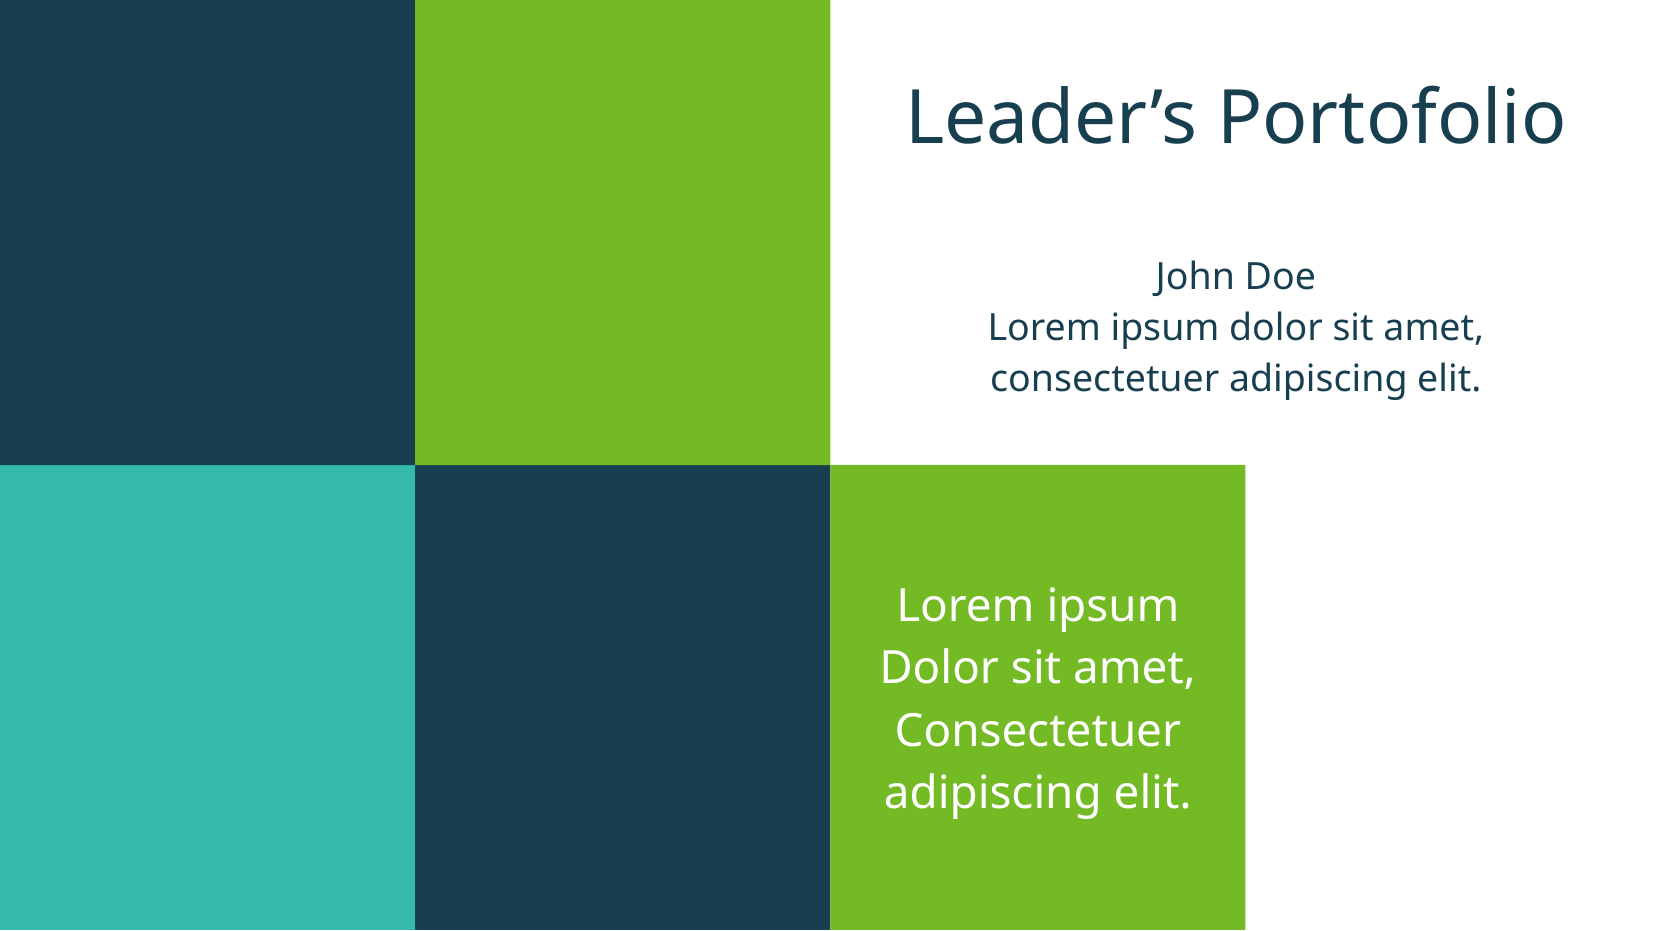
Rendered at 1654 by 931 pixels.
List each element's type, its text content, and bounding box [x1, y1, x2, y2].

text_box [0, 0, 831, 930]
subtitle John Doe Lorem ipsum dolor sit amet, consectetuer adipiscing elit. [879, 217, 1593, 436]
title Leader’s Portofolio [879, 37, 1593, 193]
text_box Lorem ipsum Dolor sit amet, Consectetuer adipiscing elit. [830, 464, 1246, 930]
